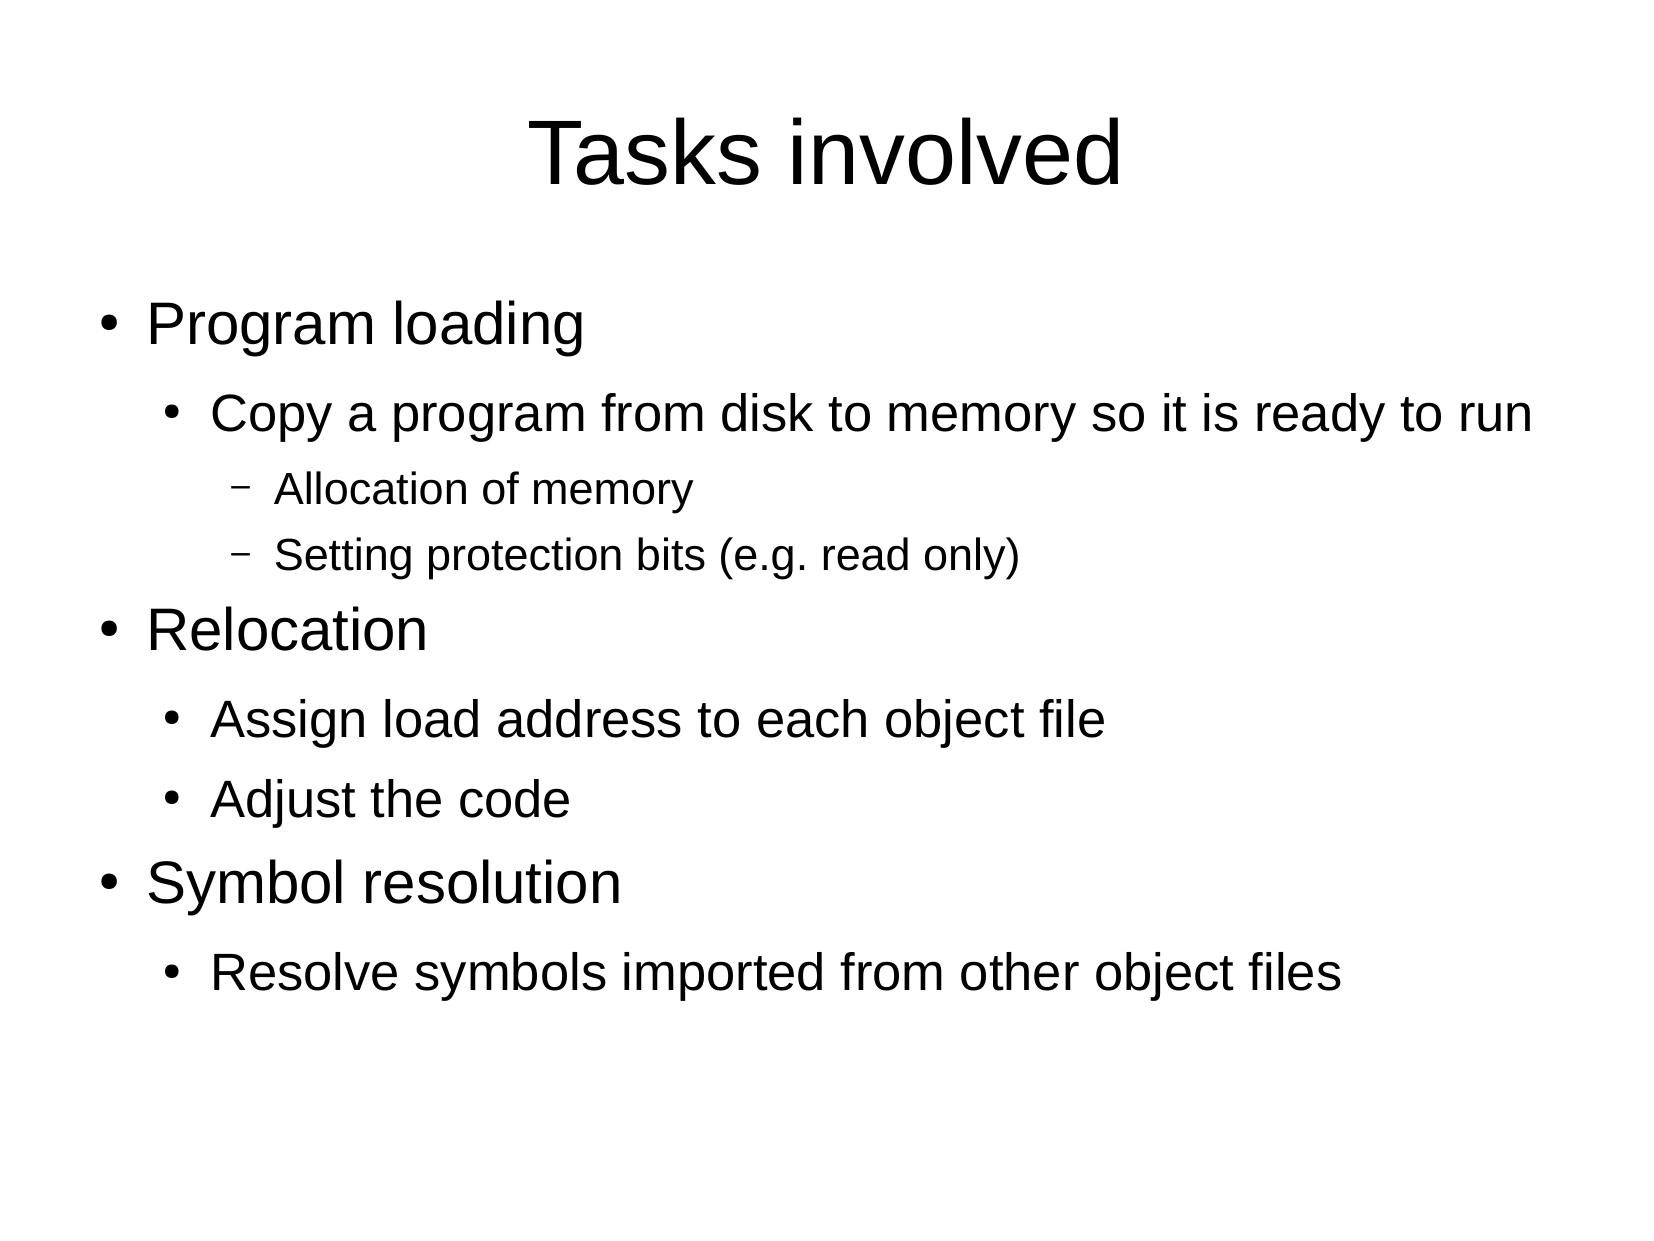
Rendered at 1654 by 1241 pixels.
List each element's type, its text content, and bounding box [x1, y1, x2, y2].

title Tasks involved [82, 49, 1571, 257]
list Program loading Copy a program from disk to memory so it is ready to run Allocation of memory Setting protection bits (e.g. read only) Relocation Assign load address to each object file Adjust the code Symbol resolution Resolve symbols imported from other object files [82, 290, 1571, 1010]
